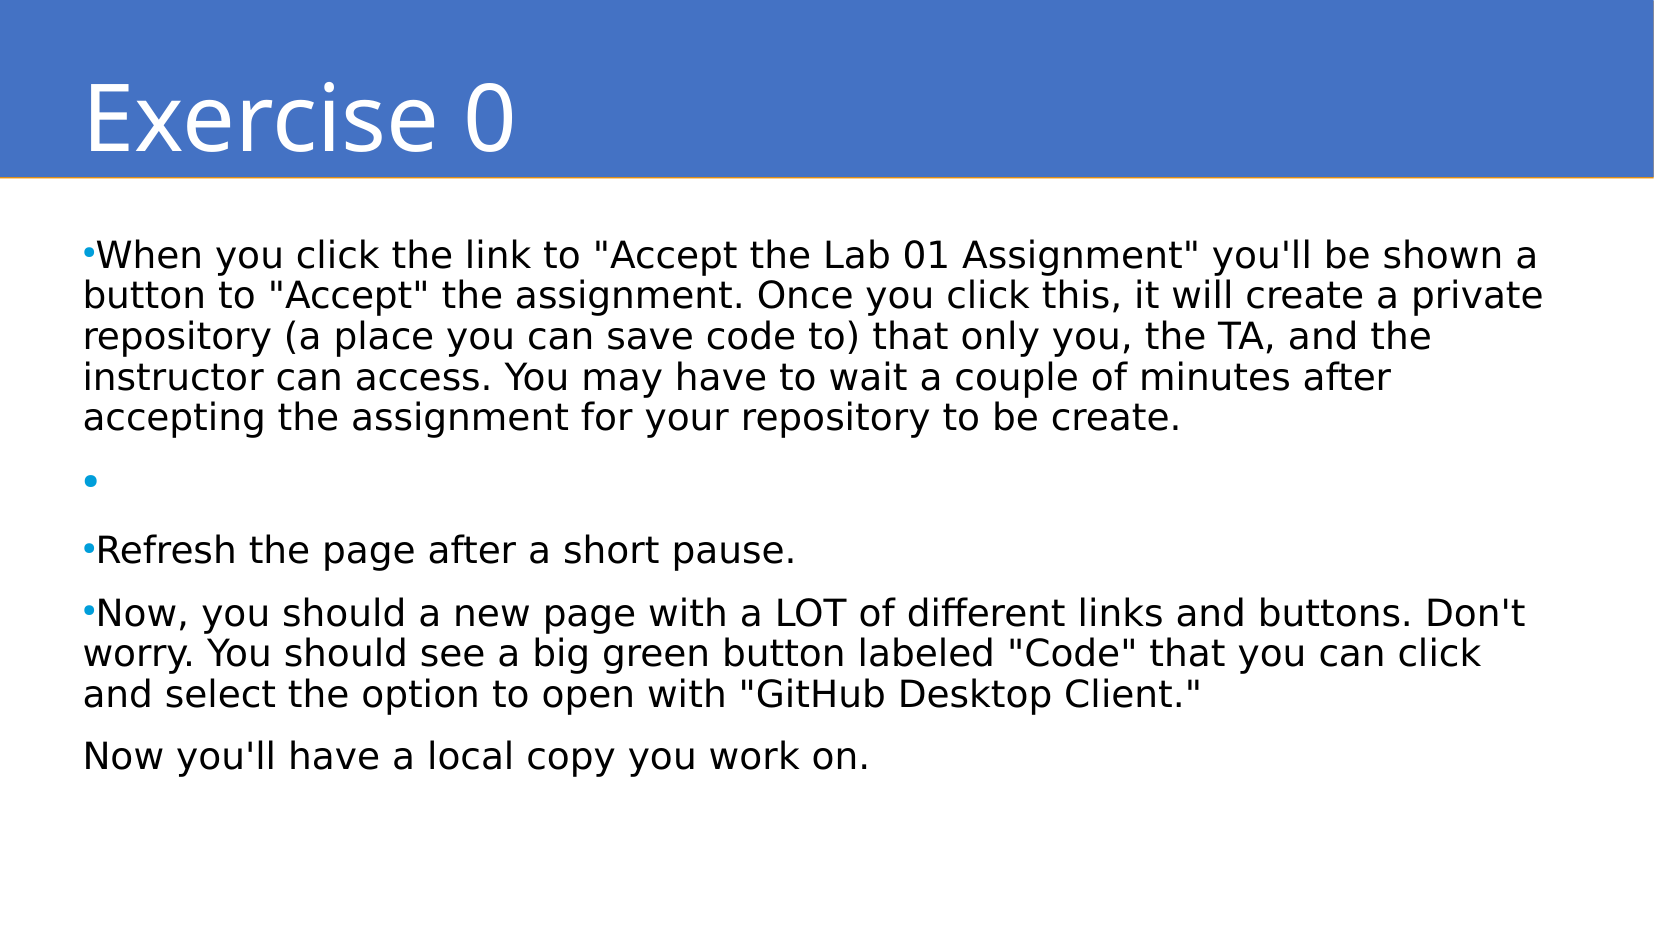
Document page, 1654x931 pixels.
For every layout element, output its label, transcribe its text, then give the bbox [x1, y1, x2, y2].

list When you click the link to "Accept the Lab 01 Assignment" you'll be shown a button to "Accept" the assignment. Once you click this, it will create a private repository (a place you can save code to) that only you, the TA, and the instructor can access. You may have to wait a couple of minutes after accepting the assignment for your repository to be create. Refresh the page after a short pause. Now, you should a new page with a LOT of different links and buttons. Don't worry. You should see a big green button labeled "Code" that you can click and select the option to open with "GitHub Desktop Client." Now you'll have a local copy you work on. [82, 236, 1563, 811]
title Exercise 0 [82, 14, 1571, 171]
